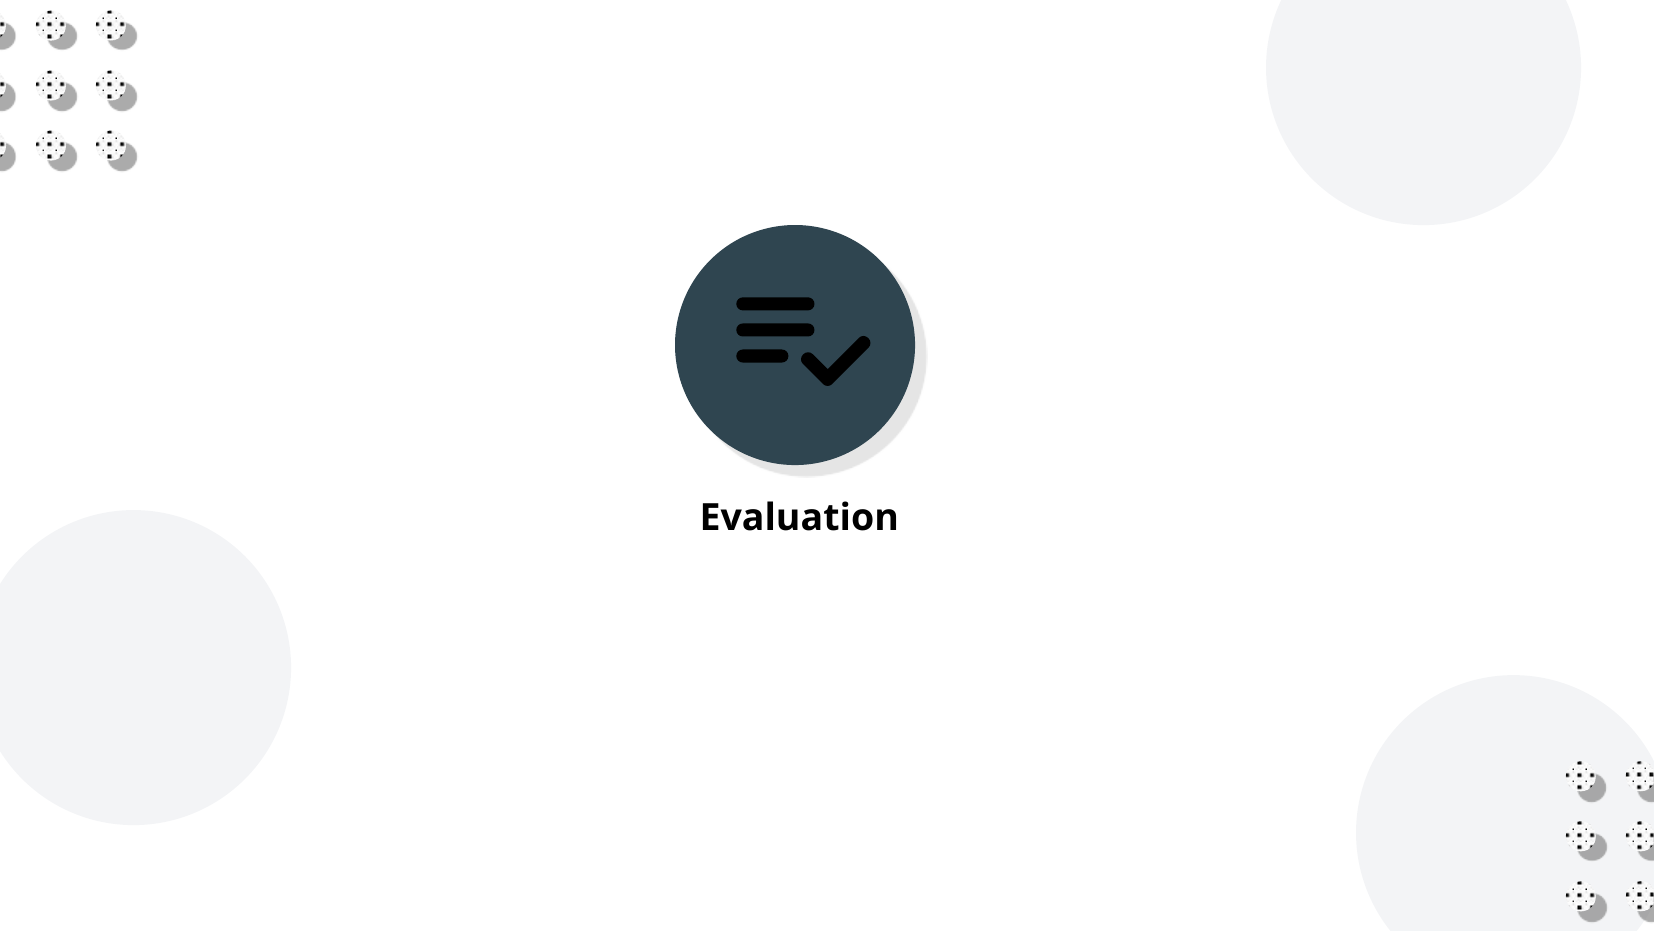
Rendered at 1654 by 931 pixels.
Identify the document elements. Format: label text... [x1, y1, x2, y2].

text_box Evaluation [675, 483, 924, 554]
picture [35, 70, 66, 101]
picture [95, 10, 126, 41]
picture [1565, 821, 1596, 852]
picture [1625, 761, 1654, 792]
picture [0, 133, 7, 158]
picture [1565, 761, 1596, 792]
picture [1625, 881, 1654, 912]
picture [0, 73, 6, 98]
picture [720, 255, 883, 418]
picture [95, 70, 126, 101]
picture [35, 10, 66, 41]
picture [1565, 881, 1596, 912]
picture [0, 13, 6, 38]
picture [35, 130, 67, 161]
picture [1625, 821, 1654, 852]
text_box [675, 225, 916, 466]
picture [95, 130, 127, 161]
